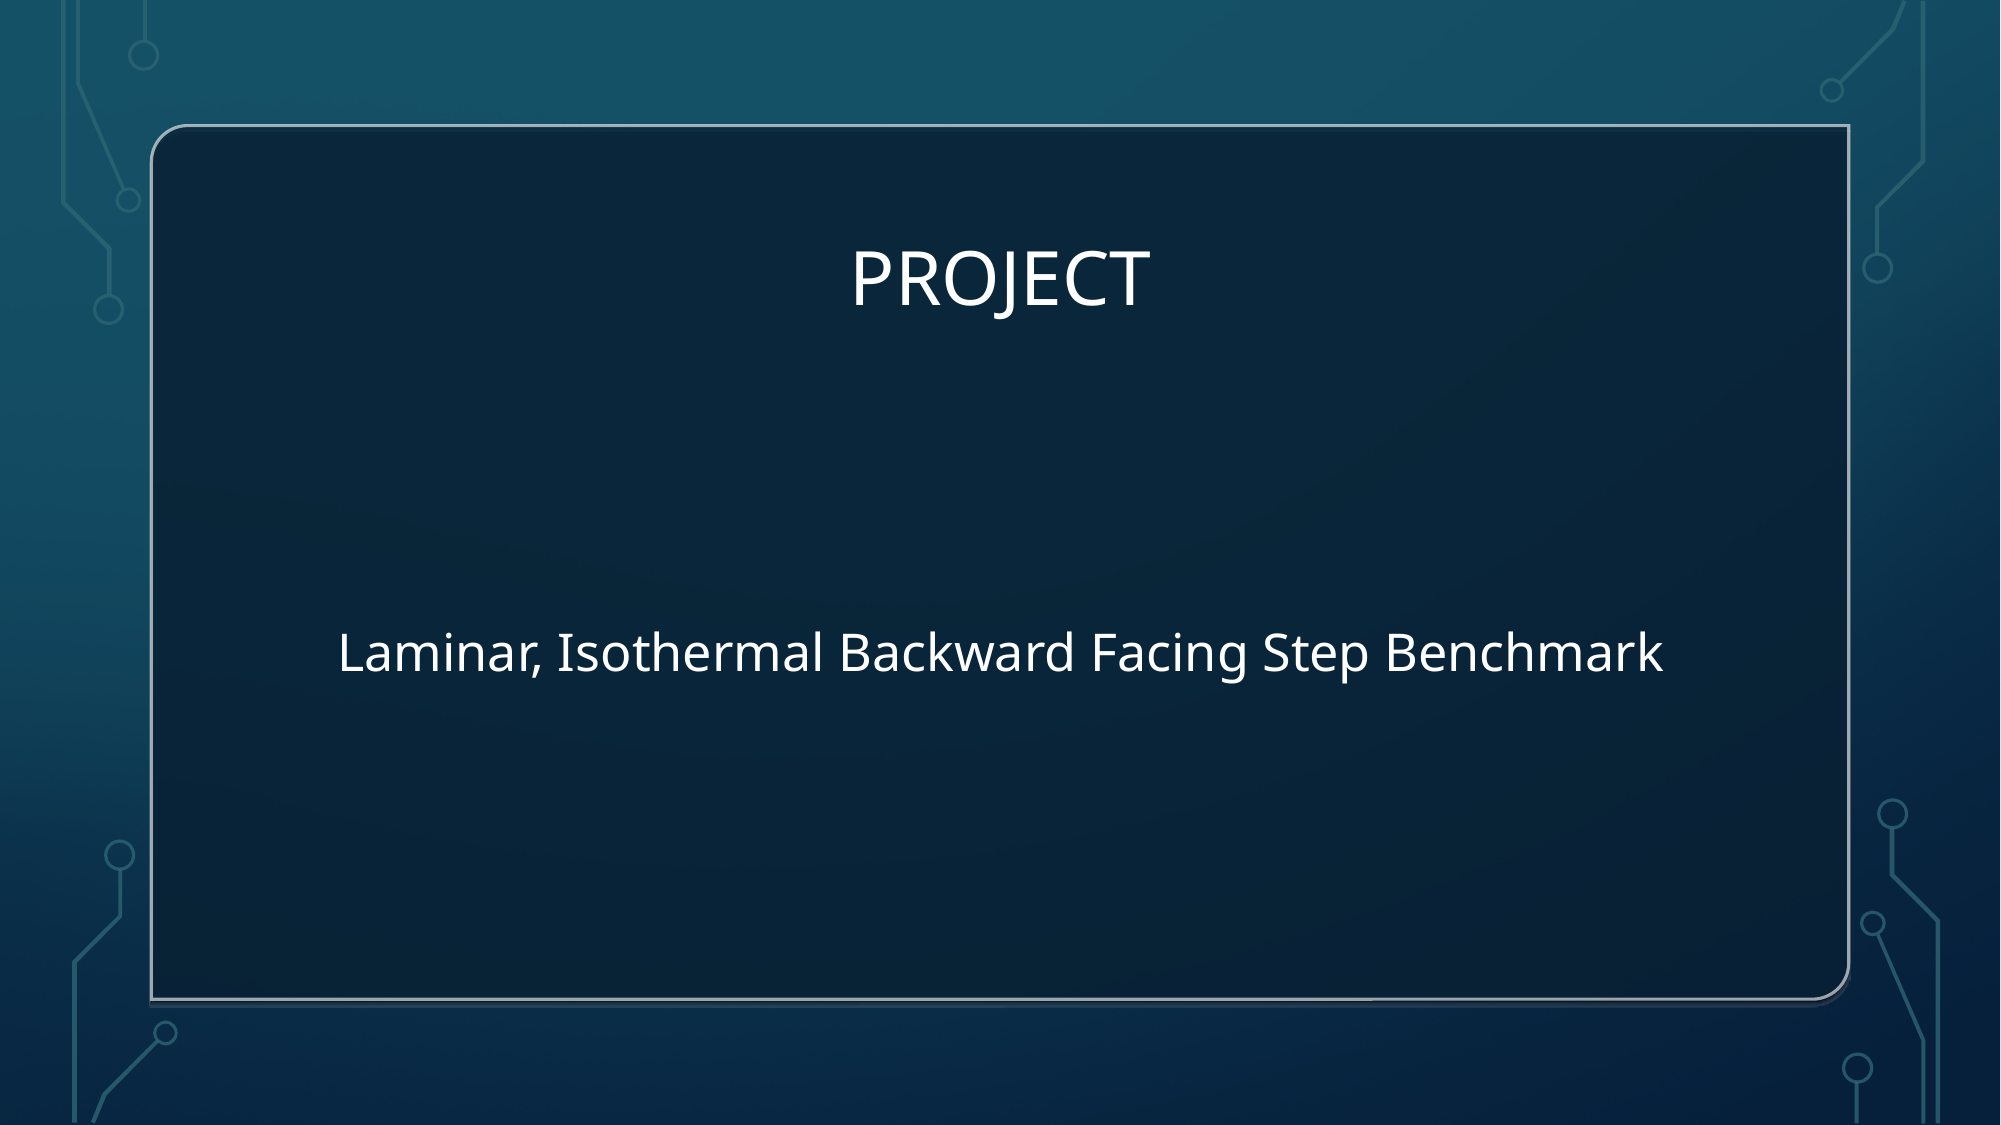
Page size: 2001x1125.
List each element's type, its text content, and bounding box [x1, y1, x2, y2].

text_box [0, 0, 2000, 1125]
list Laminar, Isothermal Backward Facing Step Benchmark [258, 395, 1744, 894]
title pROJECT [258, 191, 1744, 371]
